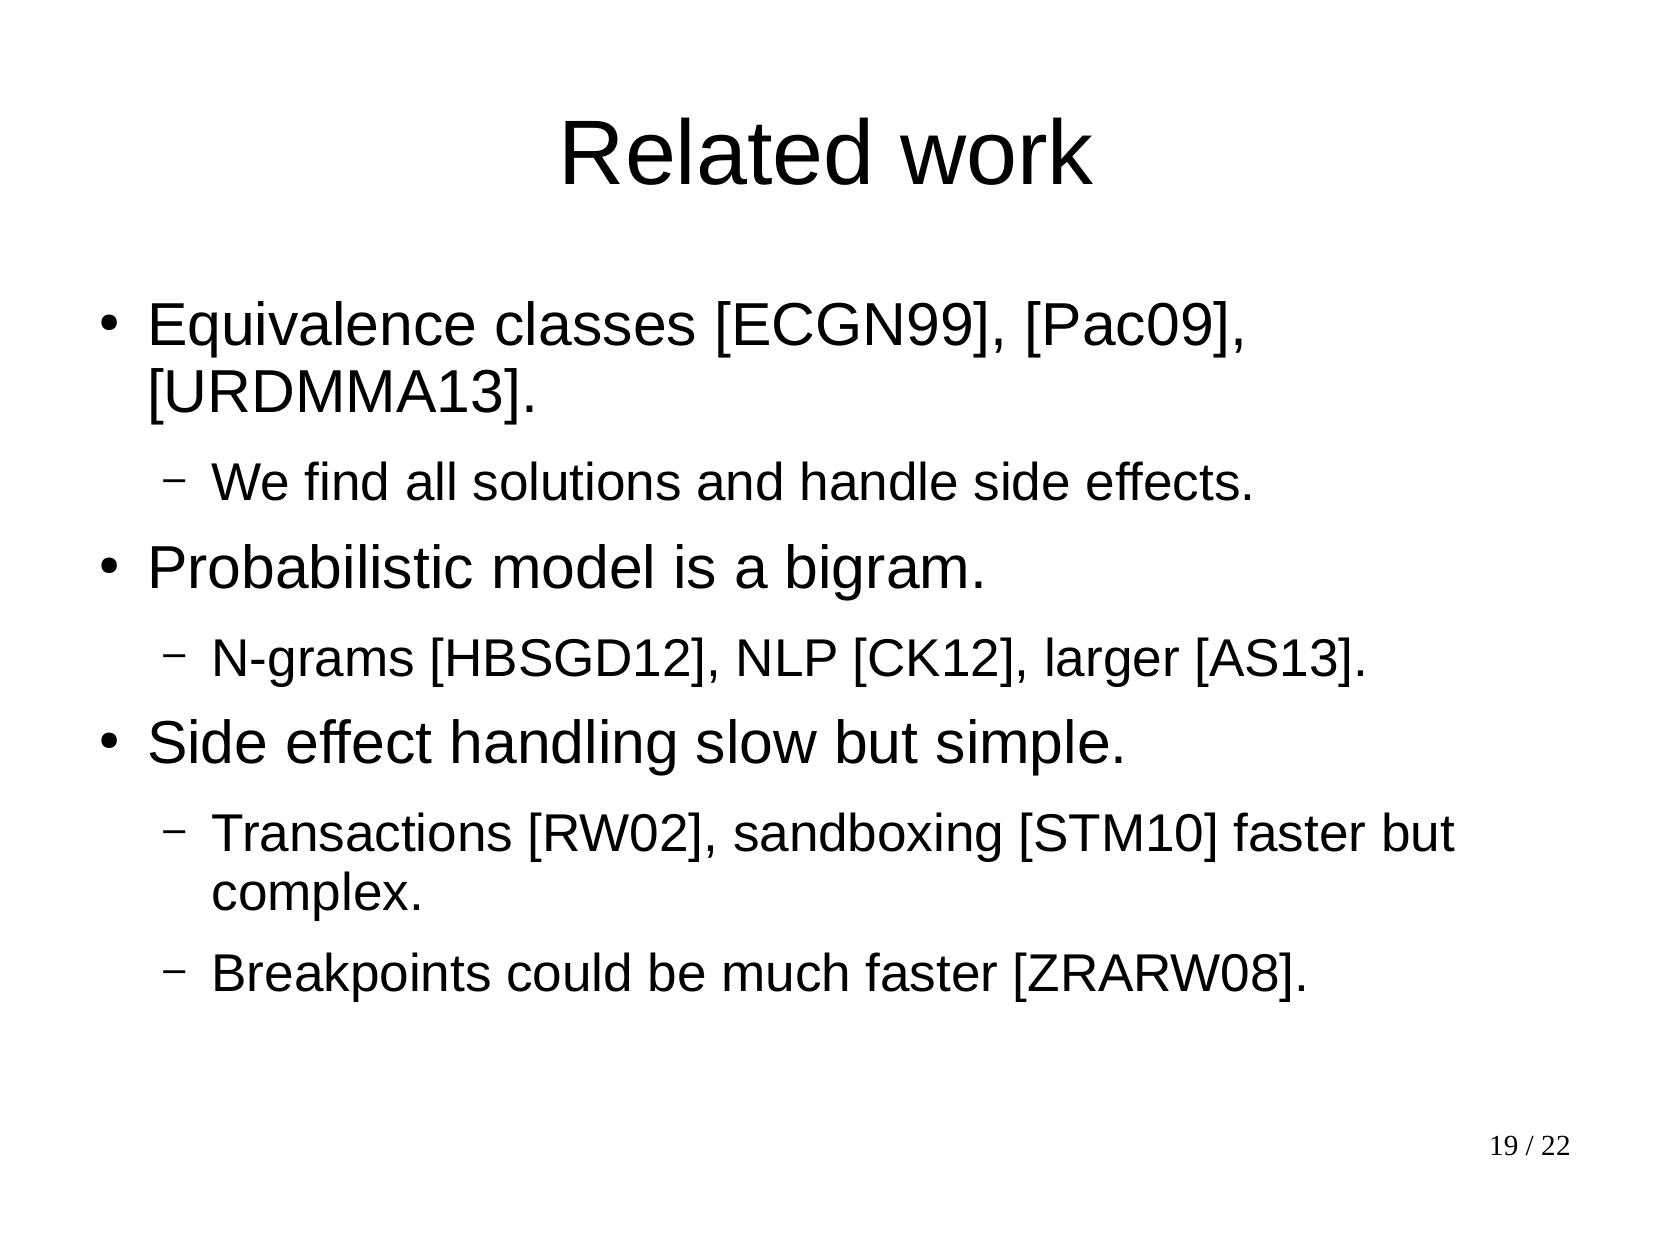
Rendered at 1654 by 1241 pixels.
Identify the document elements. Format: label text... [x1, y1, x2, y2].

list Equivalence classes [ECGN99], [Pac09], [URDMMA13]. We find all solutions and handle side effects. Probabilistic model is a bigram. N-grams [HBSGD12], NLP [CK12], larger [AS13]. Side effect handling slow but simple. Transactions [RW02], sandboxing [STM10] faster but complex. Breakpoints could be much faster [ZRARW08]. [82, 290, 1571, 1010]
title Related work [82, 49, 1571, 257]
